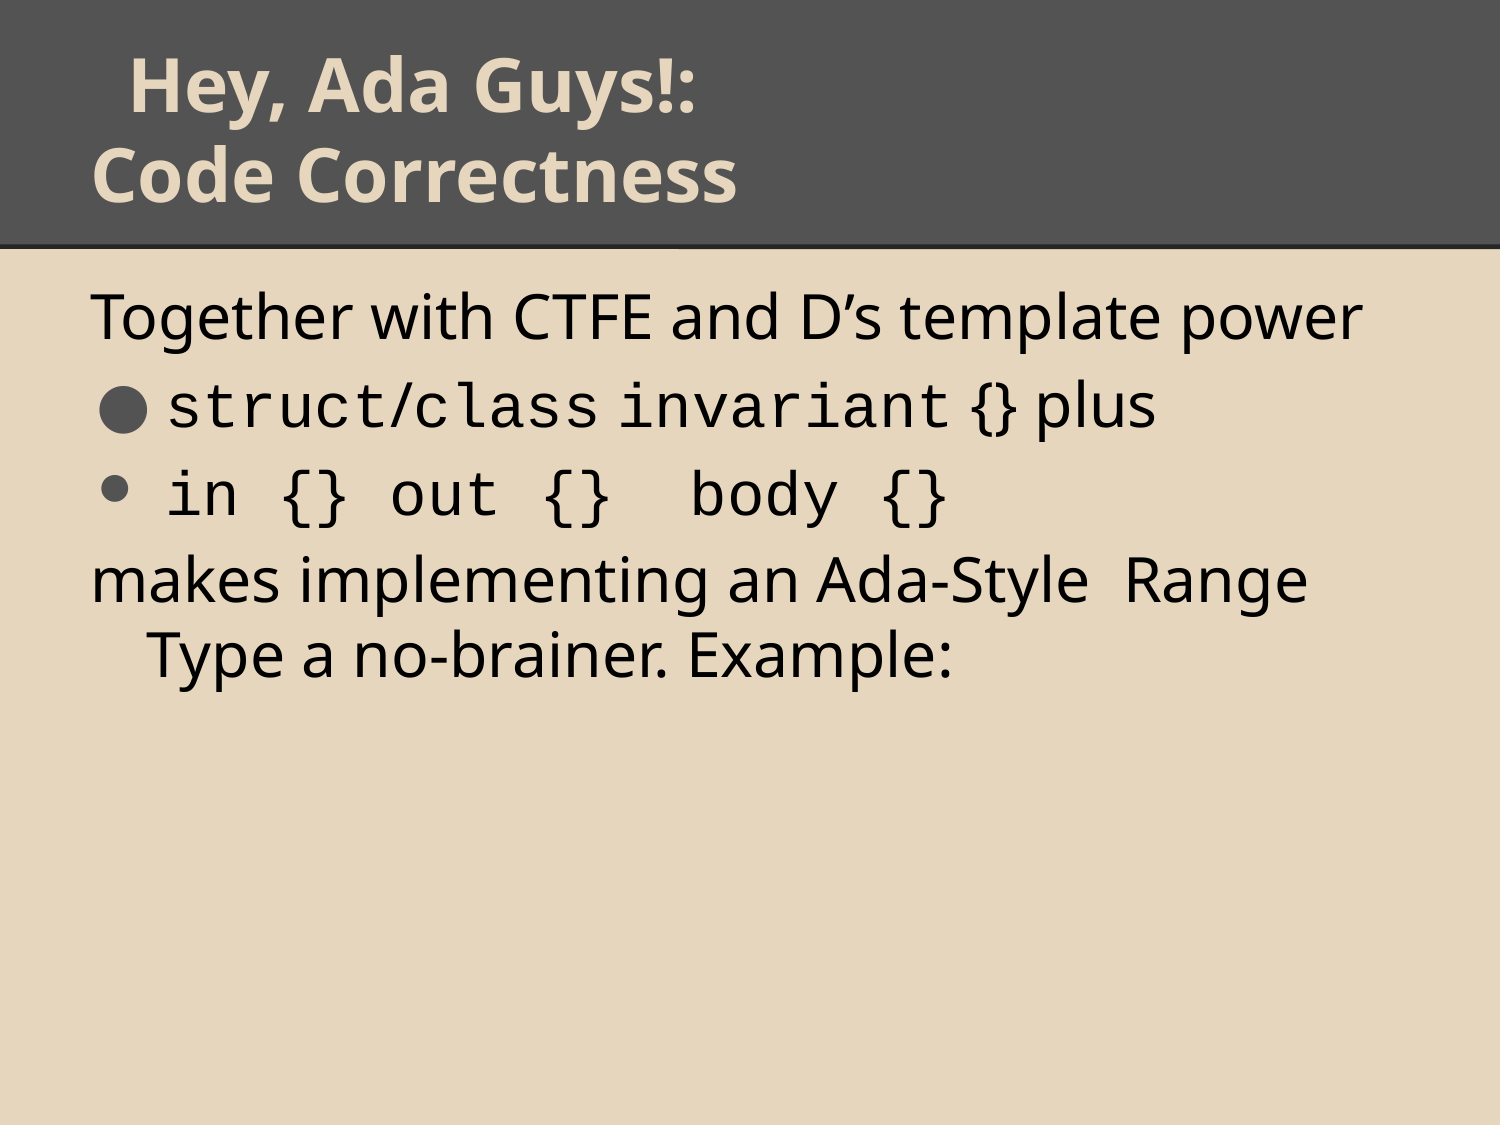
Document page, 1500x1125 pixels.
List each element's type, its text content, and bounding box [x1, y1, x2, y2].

list Together with CTFE and D’s template power struct/class invariant {} plus in {} out {} body {} makes implementing an Ada-Style Range Type a no-brainer. Example: [75, 262, 1425, 1078]
title Hey, Ada Guys!: Code Correctness [75, 45, 1425, 233]
